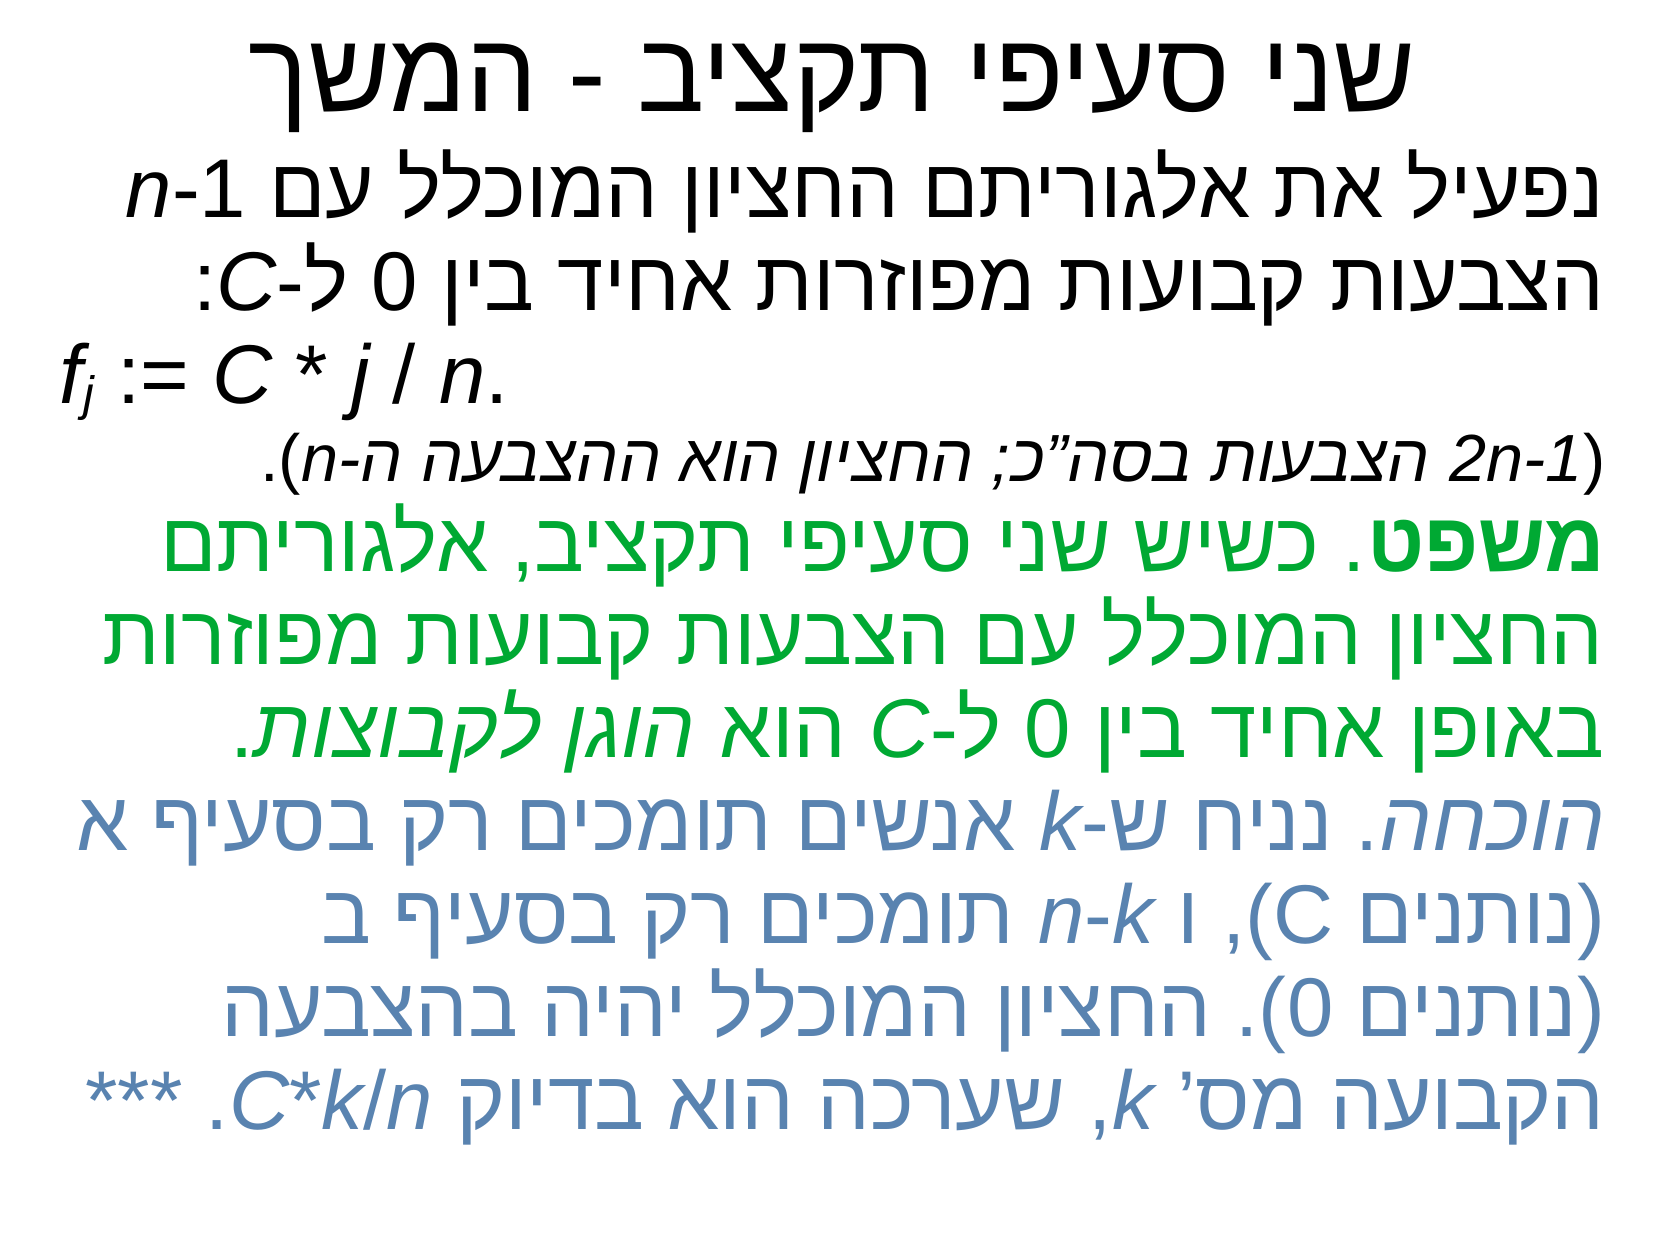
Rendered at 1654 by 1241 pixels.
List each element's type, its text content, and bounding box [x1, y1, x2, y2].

title שני סעיפי תקציב - המשך [45, 0, 1621, 135]
text_box נפעיל את אלגוריתם החציון המוכלל עם n-1 הצבעות קבועות מפוזרות אחיד בין 0 ל-C: fj := C * j / n. (2n-1 הצבעות בסה”כ; החציון הוא ההצבעה ה-n). משפט. כשיש שני סעיפי תקציב, אלגוריתם החציון המוכלל עם הצבעות קבועות מפוזרות באופן אחיד בין 0 ל-C הוא הוגן לקבוצות. הוכחה. נניח ש-k אנשים תומכים רק בסעיף א (נותנים C), ו n-k תומכים רק בסעיף ב (נותנים 0). החציון המוכלל יהיה בהצבעה הקבועה מס’ k, שערכה הוא בדיוק C*k/n. *** [45, 135, 1621, 1241]
